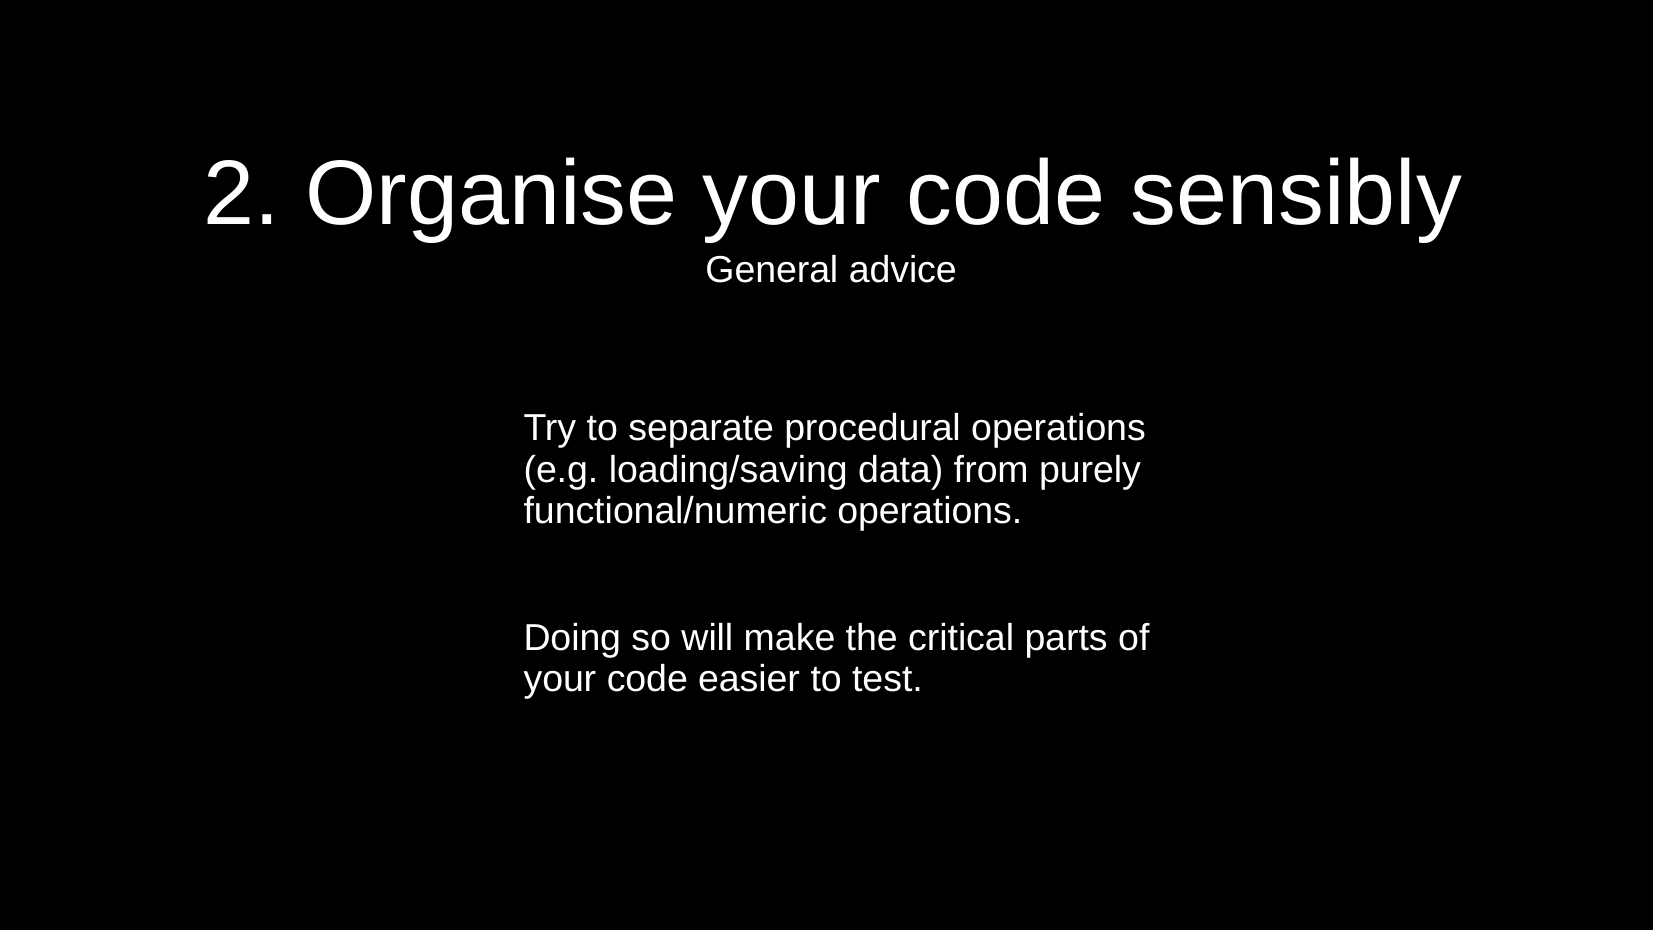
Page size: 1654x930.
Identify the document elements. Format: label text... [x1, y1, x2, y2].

text_box Try to separate procedural operations (e.g. loading/saving data) from purely functional/numeric operations. Doing so will make the critical parts of your code easier to test. [508, 398, 1169, 750]
title General advice [87, 191, 1576, 348]
title 2. Organise your code sensibly [90, 114, 1578, 271]
